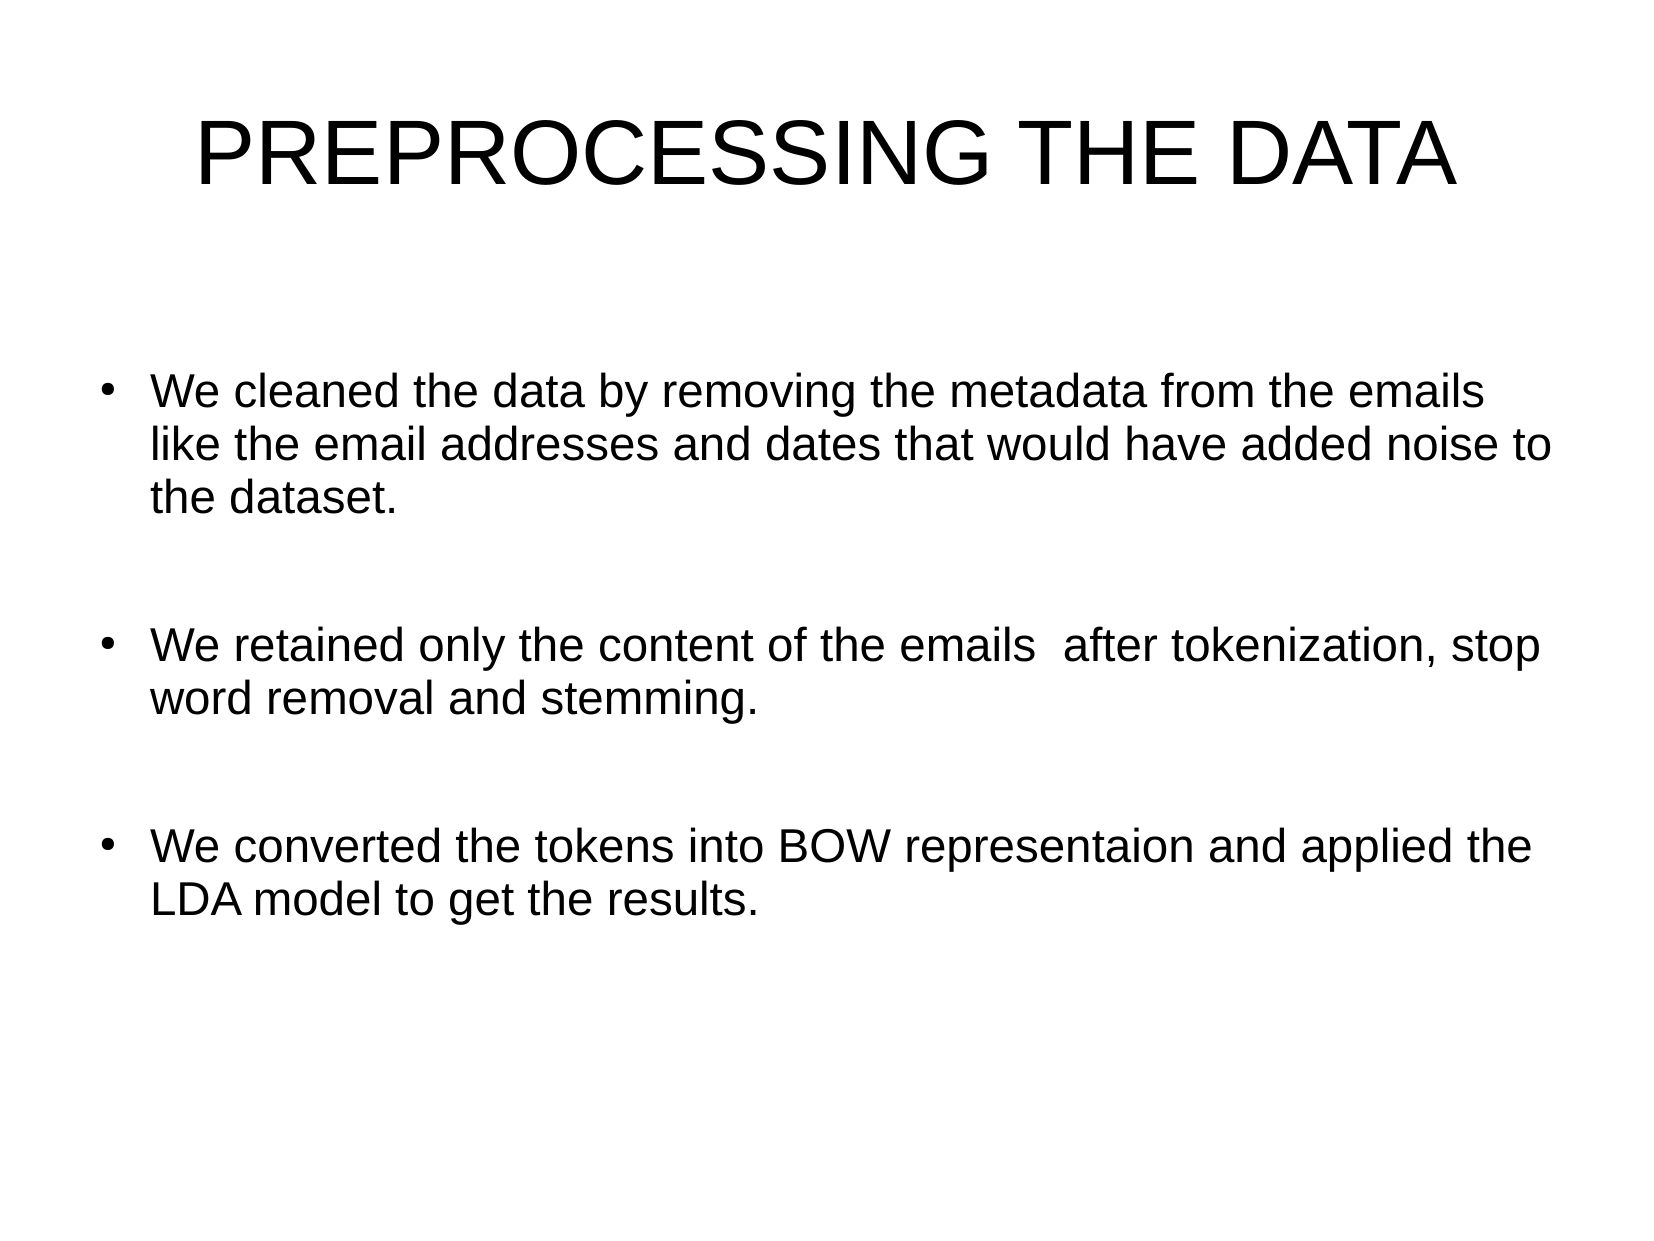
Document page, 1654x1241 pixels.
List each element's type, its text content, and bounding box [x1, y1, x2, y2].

title PREPROCESSING THE DATA [82, 49, 1571, 257]
list We cleaned the data by removing the metadata from the emails like the email addresses and dates that would have added noise to the dataset. We retained only the content of the emails after tokenization, stop word removal and stemming. We converted the tokens into BOW representaion and applied the LDA model to get the results. [82, 290, 1571, 1010]
